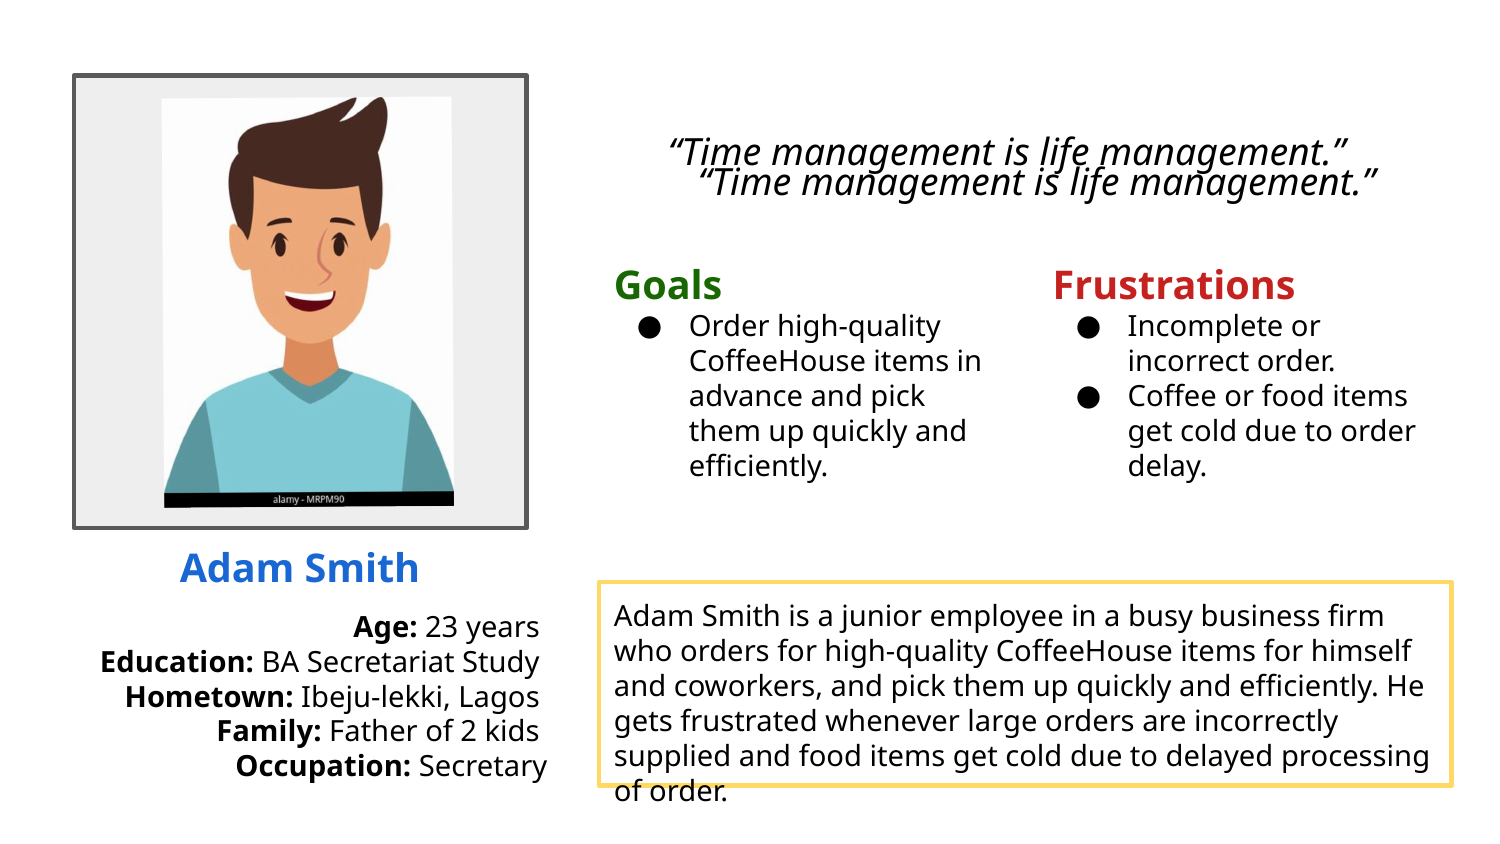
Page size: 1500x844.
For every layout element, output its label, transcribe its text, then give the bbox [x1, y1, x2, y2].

text_box “Time management is life management.” [628, 105, 1455, 255]
text_box Adam Smith [73, 528, 527, 592]
text_box Adam Smith is a junior employee in a busy business firm who orders for high-quality CoffeeHouse items for himself and coworkers, and pick them up quickly and efficiently. He gets frustrated whenever large orders are incorrectly supplied and food items get cold due to delayed processing of order. [598, 581, 1452, 786]
text_box [73, 75, 527, 528]
text_box Goals Order high-quality CoffeeHouse items in advance and pick them up quickly and efficiently. [598, 244, 1013, 562]
text_box Age: 23 years Education: BA Secretariat Study Hometown: Ibeju-lekki, Lagos Family: Father of 2 kids Occupation: Secretary [53, 592, 563, 793]
picture [161, 96, 454, 508]
text_box “Time management is life management.” [598, 75, 1425, 225]
text_box Frustrations Incomplete or incorrect order. Coffee or food items get cold due to order delay. [1037, 255, 1452, 562]
